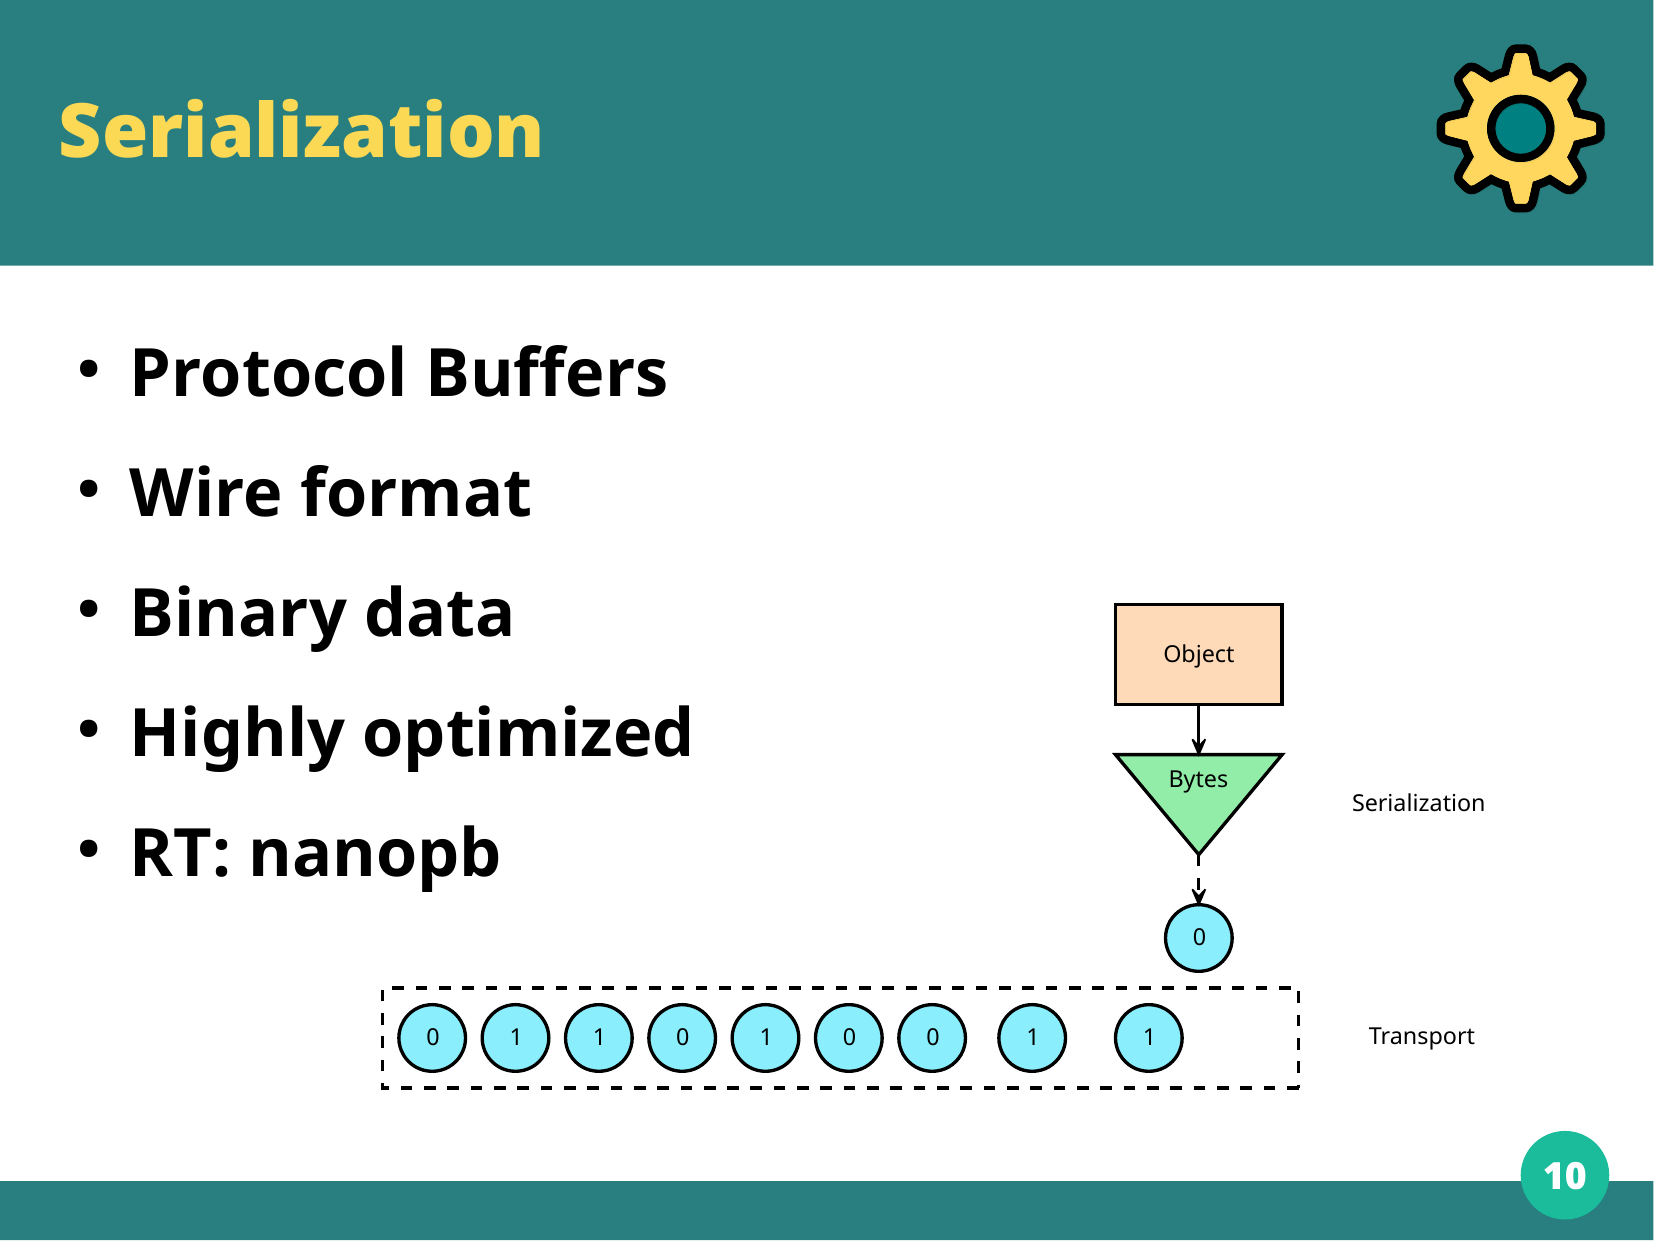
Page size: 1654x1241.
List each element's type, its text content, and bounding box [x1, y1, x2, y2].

title Serialization [59, 49, 1595, 207]
list Protocol Buffers Wire format Binary data Highly optimized RT: nanopb [59, 324, 1595, 1152]
picture [274, 356, 1610, 1241]
